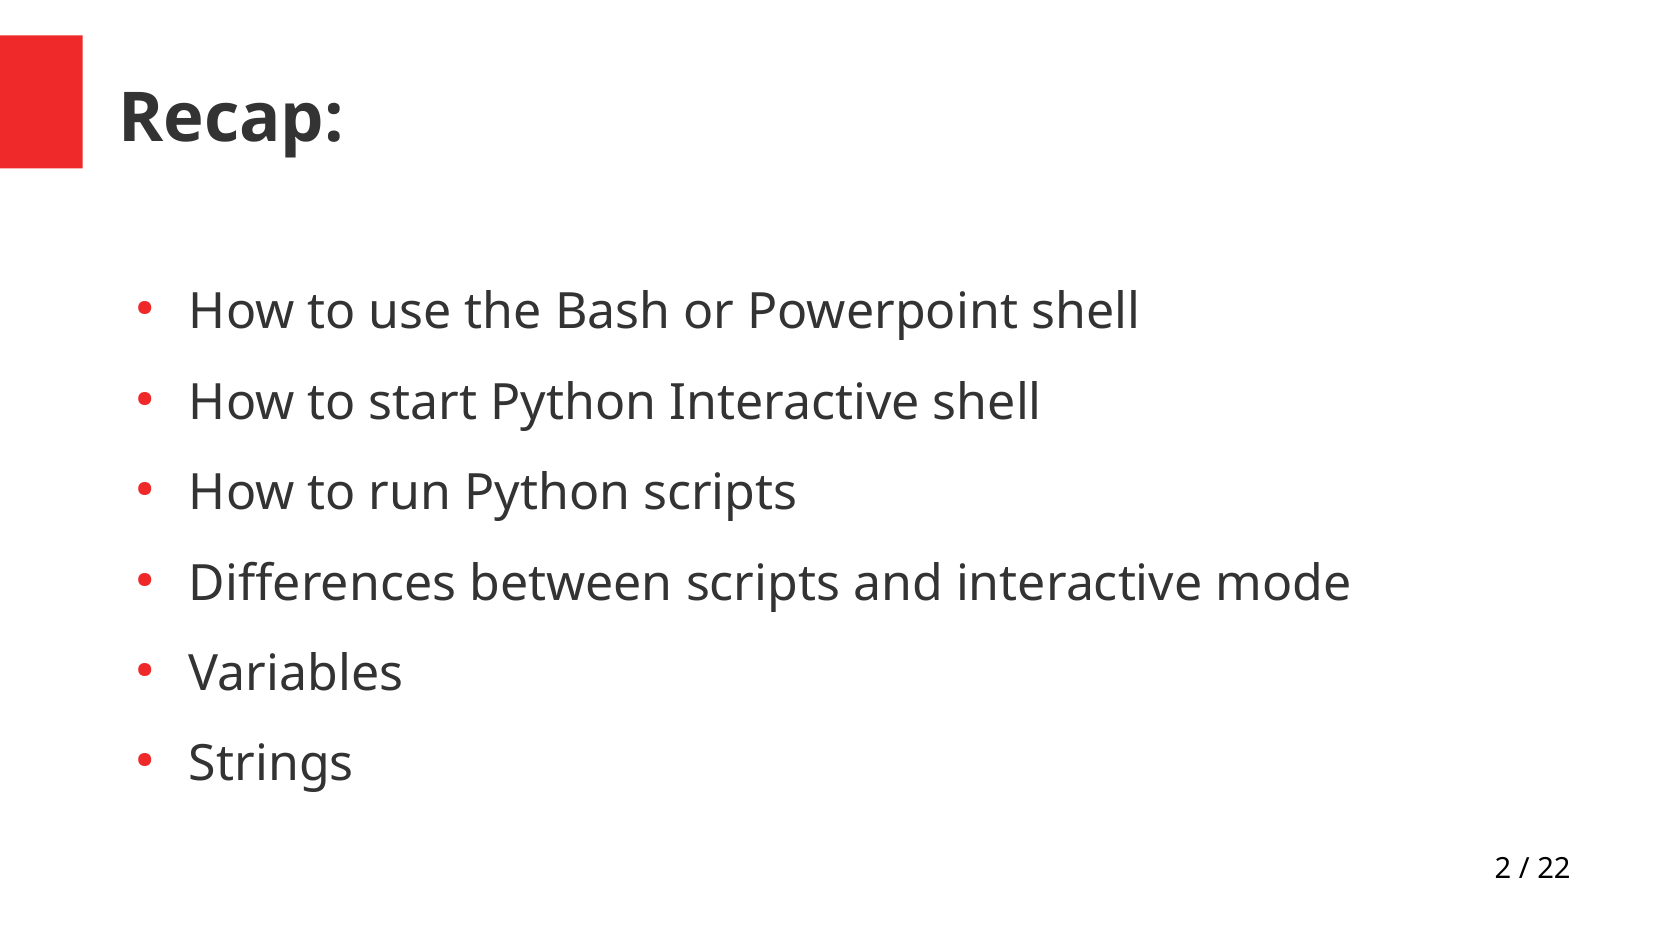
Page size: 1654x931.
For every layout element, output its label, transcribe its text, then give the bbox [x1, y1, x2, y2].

title Recap: [118, 37, 1571, 193]
list How to use the Bash or Powerpoint shell How to start Python Interactive shell How to run Python scripts Differences between scripts and interactive mode Variables Strings [118, 265, 1536, 806]
